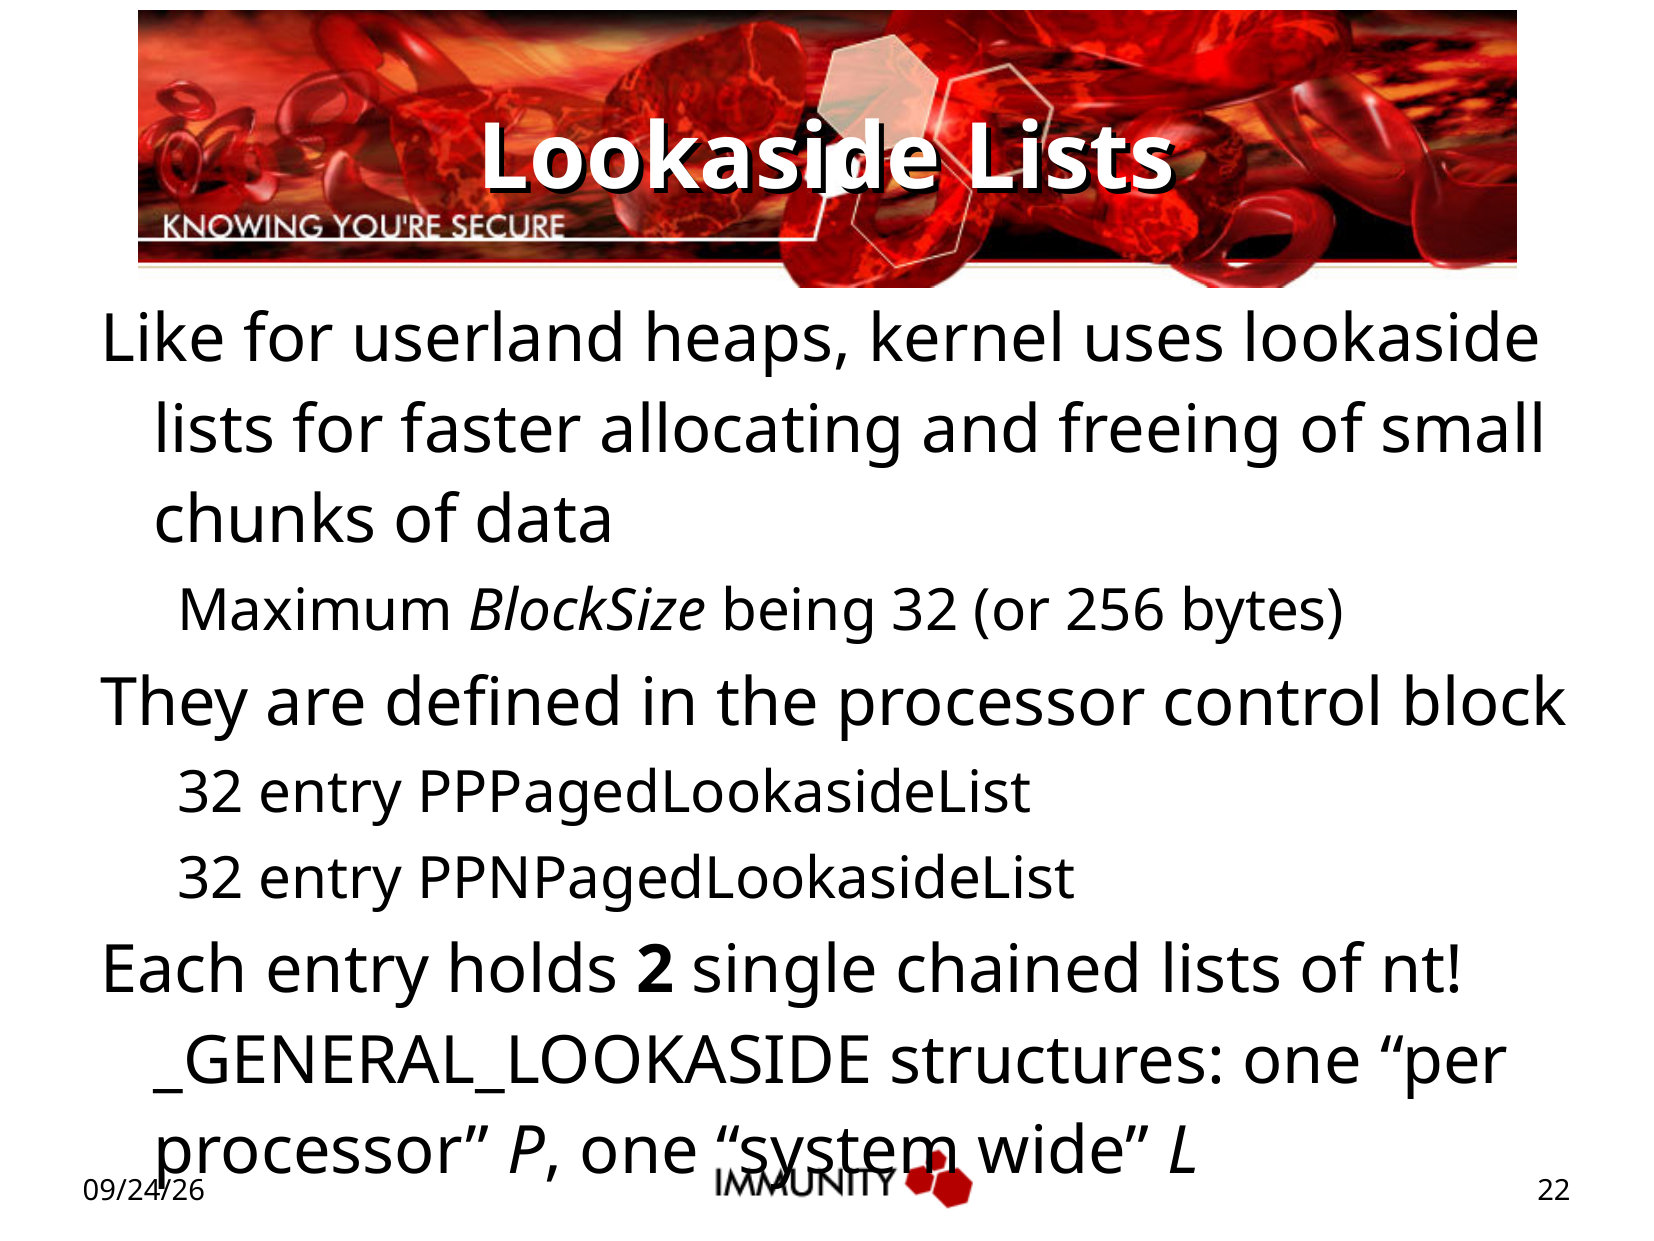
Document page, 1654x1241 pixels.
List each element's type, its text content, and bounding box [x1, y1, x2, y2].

list Like for userland heaps, kernel uses lookaside lists for faster allocating and freeing of small chunks of data Maximum BlockSize being 32 (or 256 bytes) They are defined in the processor control block 32 entry PPPagedLookasideList 32 entry PPNPagedLookasideList Each entry holds 2 single chained lists of nt!_GENERAL_LOOKASIDE structures: one “per processor” P, one “system wide” L [82, 290, 1571, 1096]
picture [138, 10, 1517, 56]
picture [138, 250, 1517, 288]
title Lookaside Lists [82, 56, 1571, 250]
picture [694, 1130, 984, 1235]
